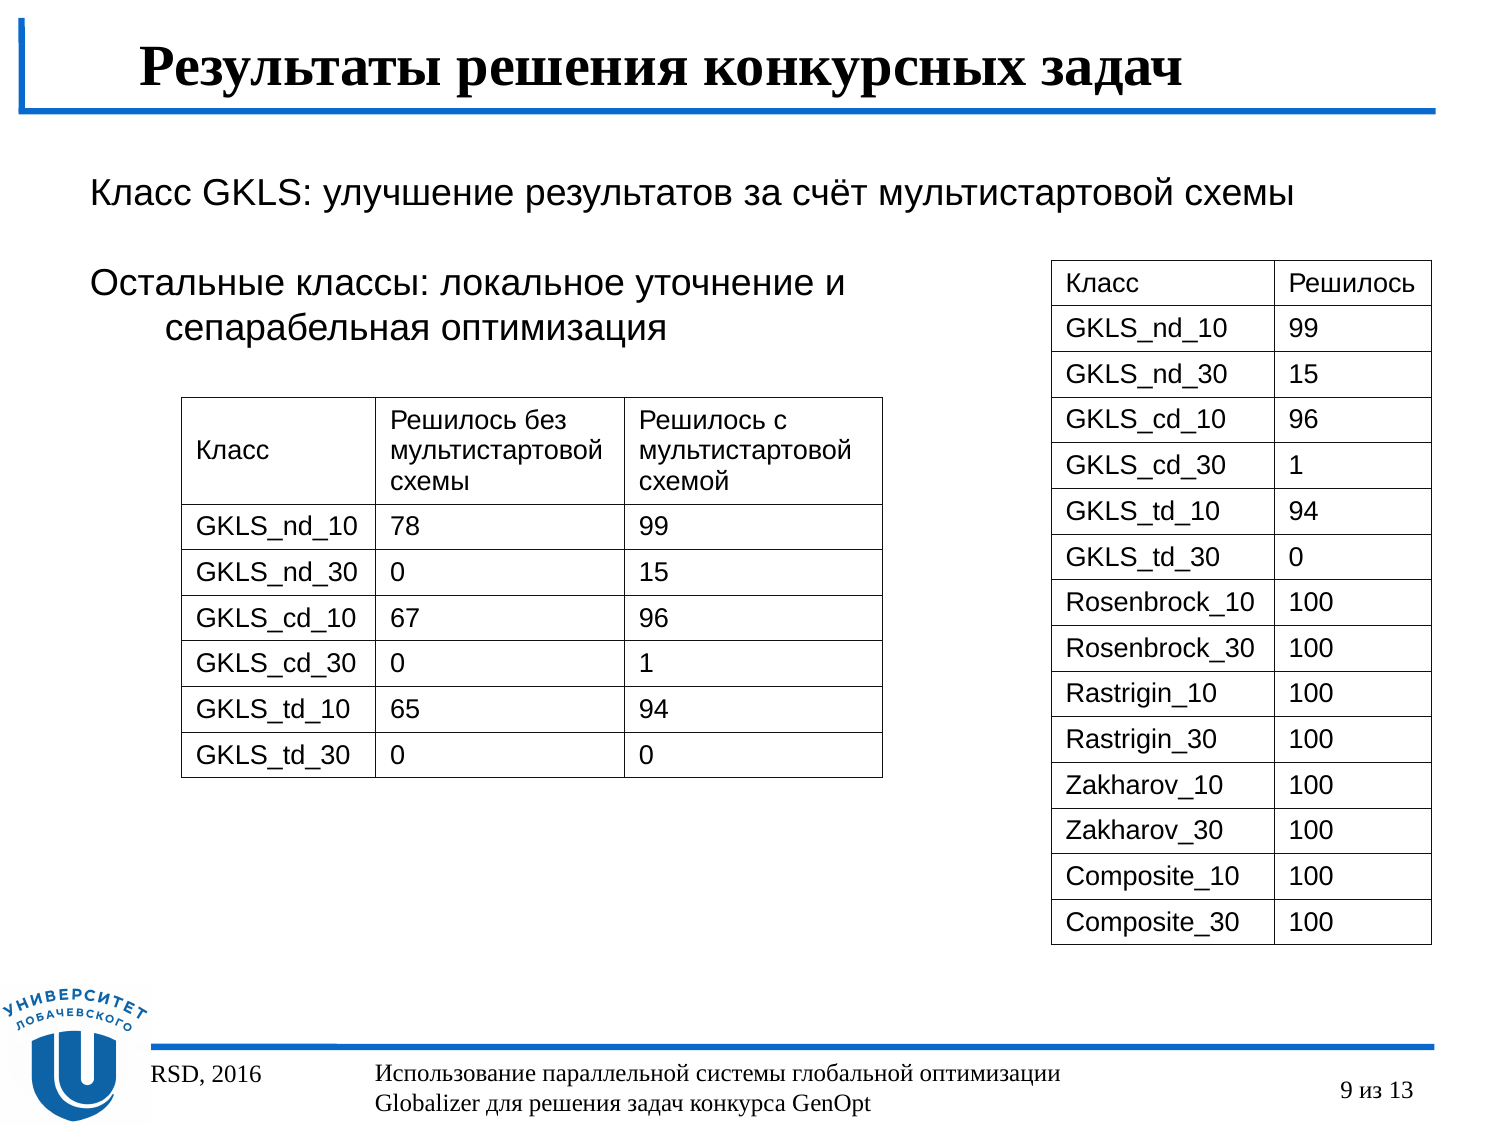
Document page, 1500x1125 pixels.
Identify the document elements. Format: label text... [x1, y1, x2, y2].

table_cell 1 [1275, 443, 1431, 488]
table_cell 0 [376, 641, 624, 686]
table_cell Rastrigin_30 [1052, 717, 1274, 762]
text_box [45, 147, 1006, 555]
table_cell Zakharov_30 [1052, 809, 1274, 853]
table_header Решилось без мультистартовой схемы [376, 398, 624, 504]
table_header Решилось с мультистартовой схемой [625, 398, 882, 504]
table_cell 78 [376, 505, 624, 549]
table_cell Rastrigin_10 [1052, 672, 1274, 716]
table_cell 94 [625, 687, 882, 732]
table_cell 100 [1275, 854, 1431, 899]
table_cell Zakharov_10 [1052, 763, 1274, 808]
table_header Класс [1052, 261, 1274, 305]
table_cell 94 [1275, 489, 1431, 534]
table_cell Composite_30 [1052, 900, 1274, 944]
text_box Результаты решения конкурсных задач [124, 24, 1400, 100]
table_cell Composite_10 [1052, 854, 1274, 899]
table_cell 99 [1275, 306, 1431, 351]
table_cell 100 [1275, 900, 1431, 944]
table_cell GKLS_td_30 [182, 733, 375, 777]
table_cell GKLS_nd_10 [1052, 306, 1274, 351]
table_cell GKLS_td_10 [182, 687, 375, 732]
table_cell Rosenbrock_10 [1052, 580, 1274, 625]
table_cell 1 [625, 641, 882, 686]
table_cell 100 [1275, 717, 1431, 762]
table_cell 0 [1275, 535, 1431, 579]
table_cell GKLS_cd_30 [182, 641, 375, 686]
table_cell 100 [1275, 763, 1431, 808]
table_cell Rosenbrock_30 [1052, 626, 1274, 671]
picture [0, 984, 151, 1125]
table_cell GKLS_cd_10 [1052, 398, 1274, 442]
text_box Класс GKLS: улучшение результатов за счёт мультистартовой схемы Остальные классы: локальное уточнение и сепарабельная оптимизация [74, 160, 1425, 976]
table_cell GKLS_nd_30 [1052, 352, 1274, 397]
table_cell 65 [376, 687, 624, 732]
table_header Решилось [1275, 261, 1431, 305]
table_cell GKLS_td_30 [1052, 535, 1274, 579]
table_header Класс [182, 398, 375, 504]
table_cell 100 [1275, 626, 1431, 671]
table_cell 99 [625, 505, 882, 549]
table_cell 100 [1275, 672, 1431, 716]
table_cell GKLS_nd_30 [182, 550, 375, 595]
table_cell GKLS_nd_10 [182, 505, 375, 549]
table_cell GKLS_td_10 [1052, 489, 1274, 534]
table_cell GKLS_cd_10 [182, 596, 375, 640]
table_cell 0 [376, 733, 624, 777]
table_cell 67 [376, 596, 624, 640]
table_cell 96 [625, 596, 882, 640]
table_cell 0 [625, 733, 882, 777]
table_cell 15 [625, 550, 882, 595]
table_cell 0 [376, 550, 624, 595]
table_cell 15 [1275, 352, 1431, 397]
table_cell GKLS_cd_30 [1052, 443, 1274, 488]
table_cell 96 [1275, 398, 1431, 442]
table_cell 100 [1275, 580, 1431, 625]
table_cell 100 [1275, 809, 1431, 853]
